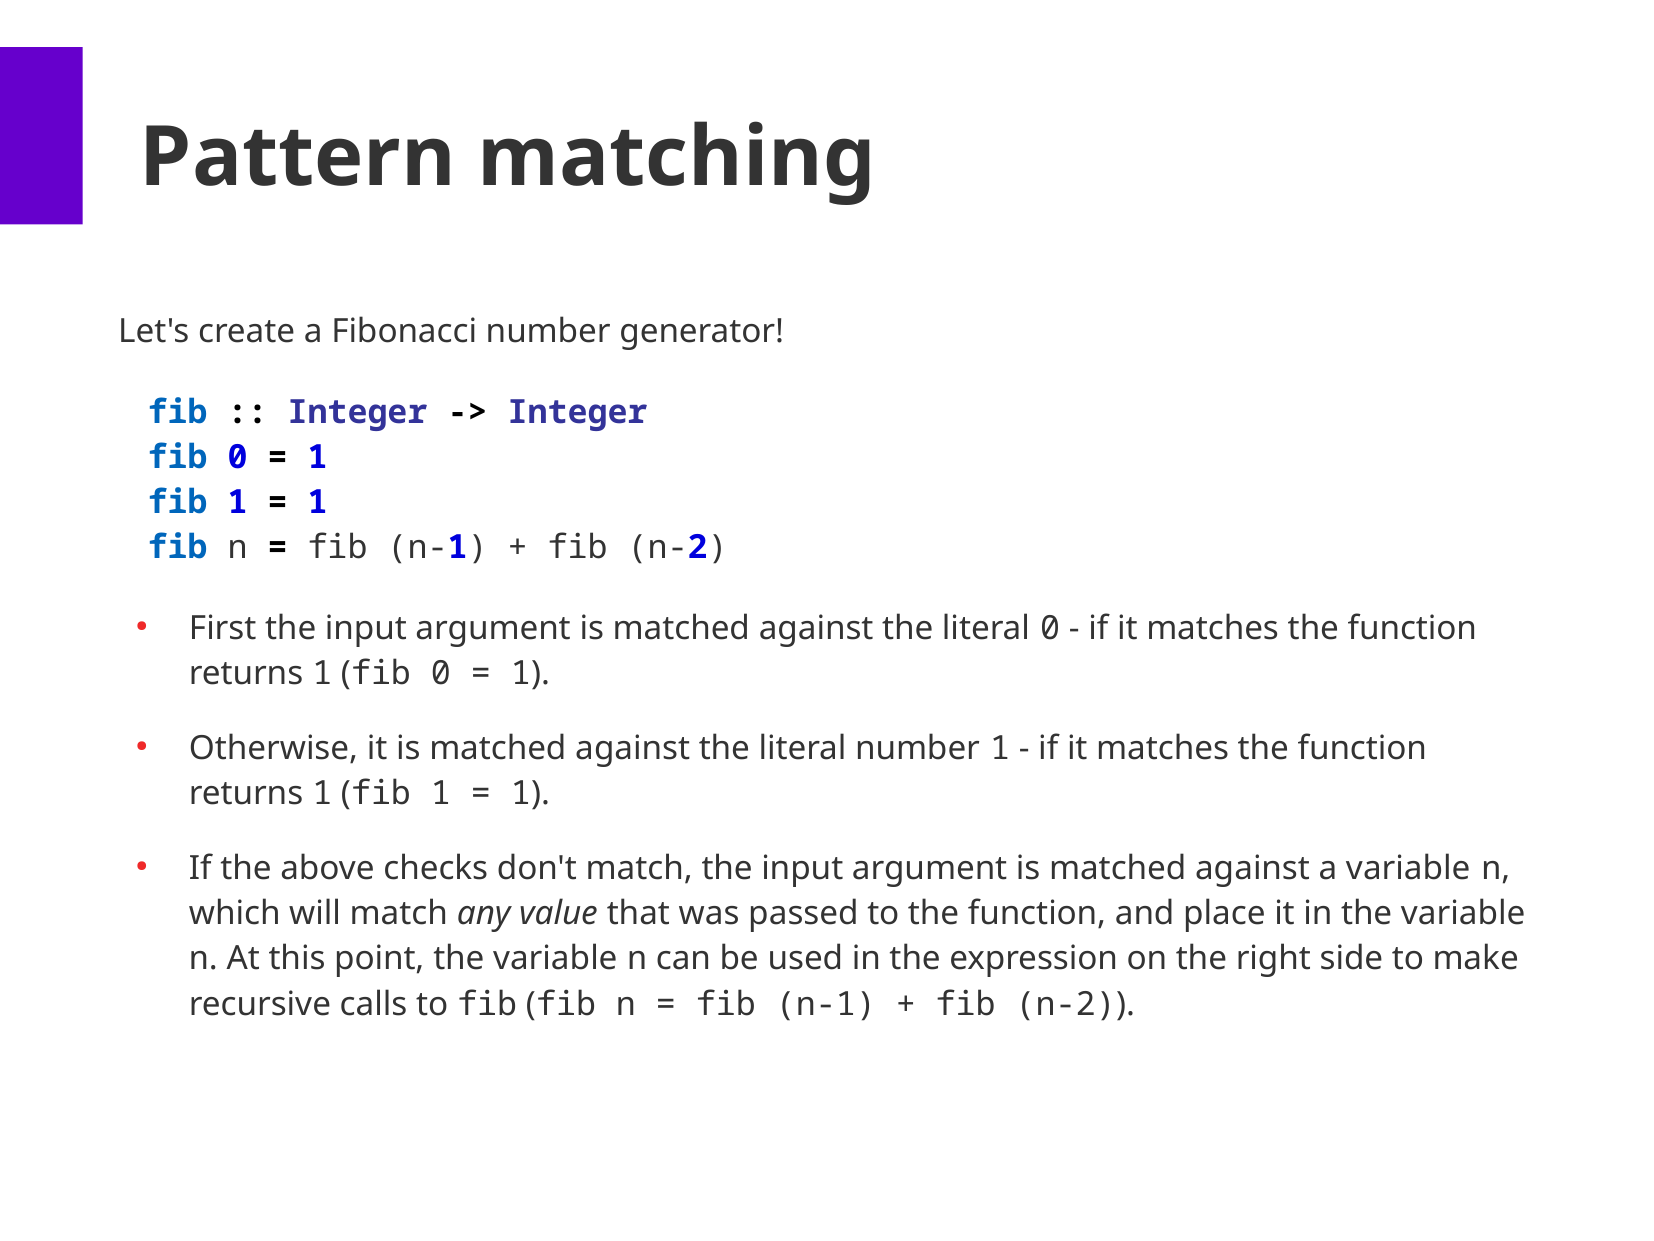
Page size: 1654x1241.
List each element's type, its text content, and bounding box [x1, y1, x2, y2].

list Let's create a Fibonacci number generator! fib :: Integer -> Integer fib 0 = 1 fib 1 = 1 fib n = fib (n-1) + fib (n-2) First the input argument is matched against the literal 0 - if it matches the function returns 1 (fib 0 = 1). Otherwise, it is matched against the literal number 1 - if it matches the function returns 1 (fib 1 = 1). If the above checks don't match, the input argument is matched against a variable n, which will match any value that was passed to the function, and place it in the variable n. At this point, the variable n can be used in the expression on the right side to make recursive calls to fib (fib n = fib (n-1) + fib (n-2)). [118, 307, 1536, 1074]
title Pattern matching [118, 49, 1571, 257]
